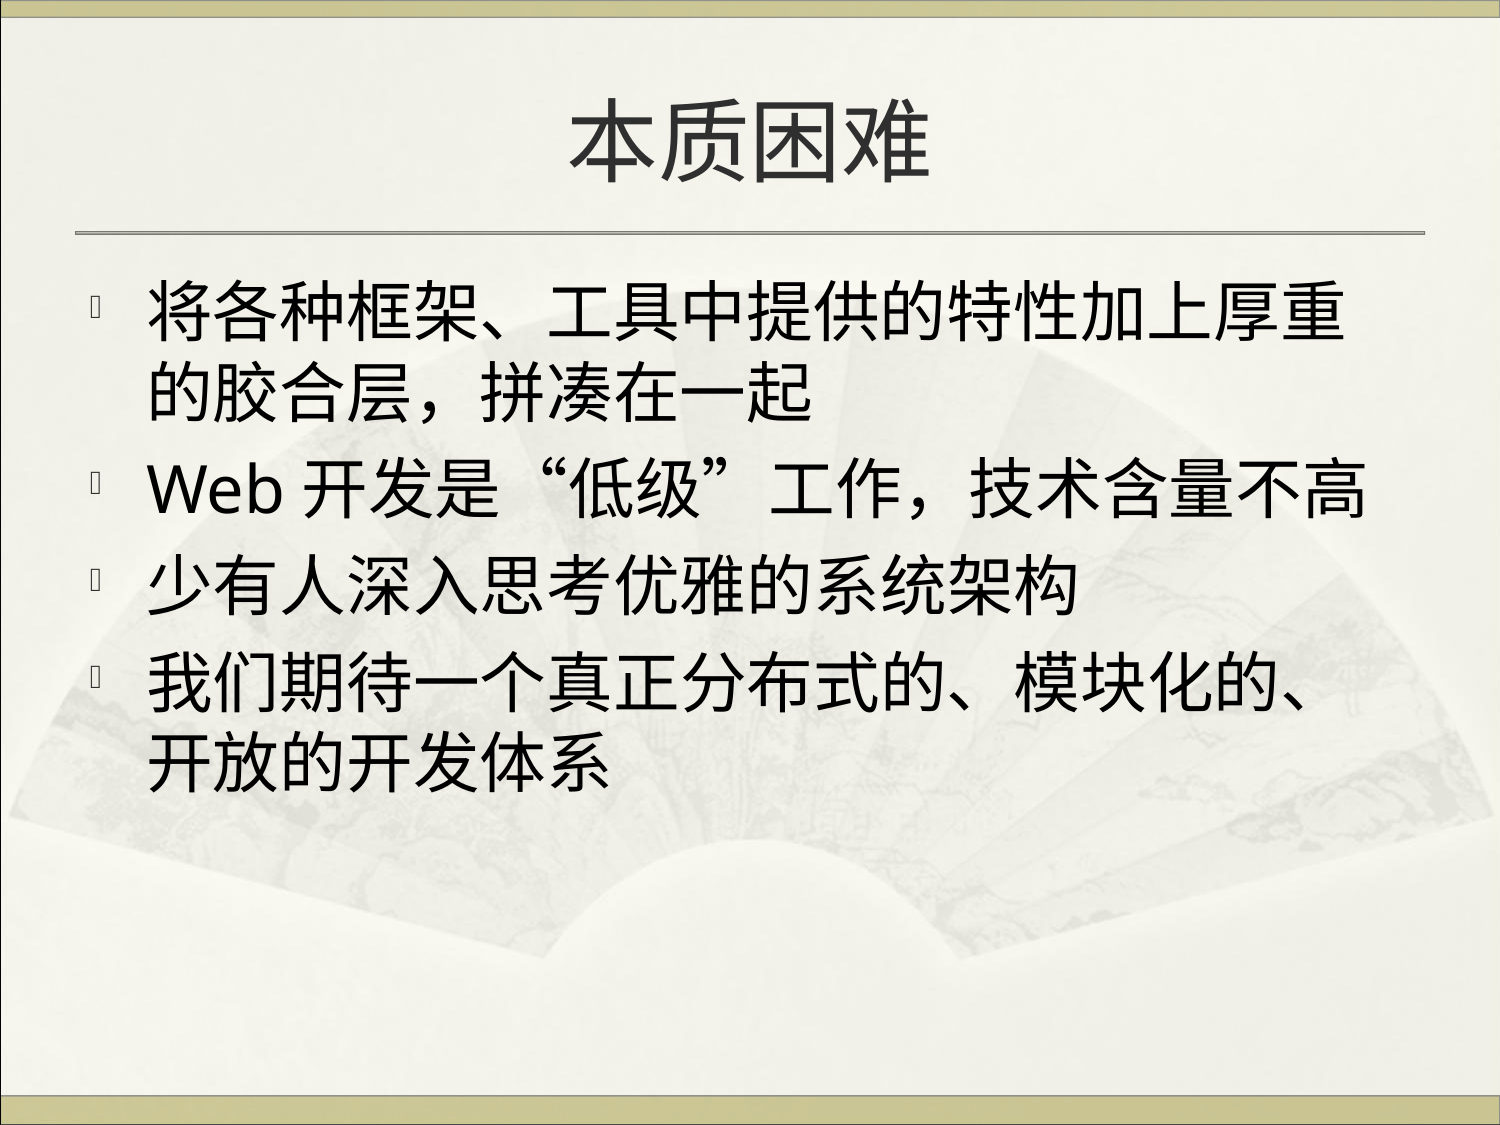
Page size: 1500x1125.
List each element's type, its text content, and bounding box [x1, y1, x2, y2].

title 本质困难 [75, 45, 1426, 233]
picture [0, 0, 1500, 1125]
list 将各种框架、工具中提供的特性加上厚重的胶合层，拼凑在一起 Web开发是“低级”工作，技术含量不高 少有人深入思考优雅的系统架构 我们期待一个真正分布式的、模块化的、开放的开发体系 [75, 262, 1426, 1032]
